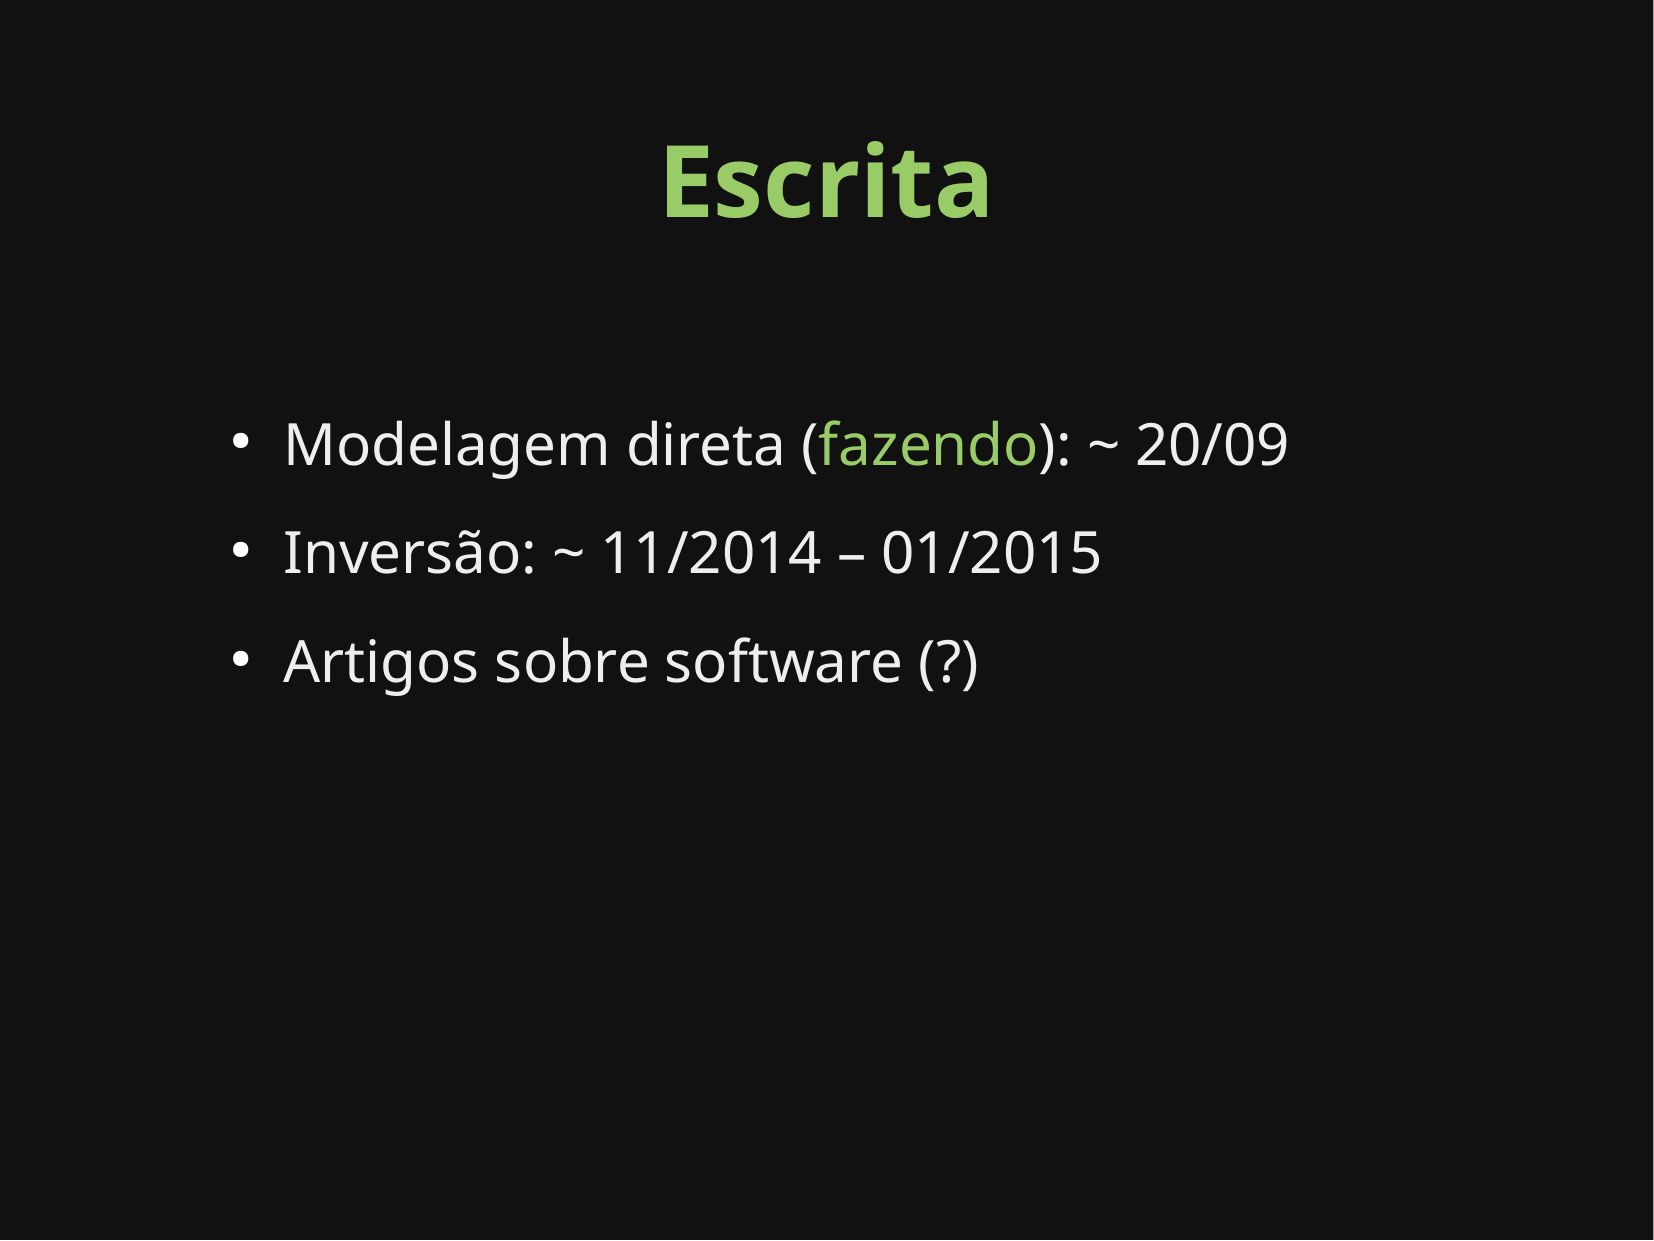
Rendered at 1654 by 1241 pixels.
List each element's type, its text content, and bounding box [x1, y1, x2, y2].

title Escrita [82, 49, 1571, 308]
list Modelagem direta (fazendo): ~ 20/09 Inversão: ~ 11/2014 – 01/2015 Artigos sobre software (?) [212, 402, 1406, 1016]
